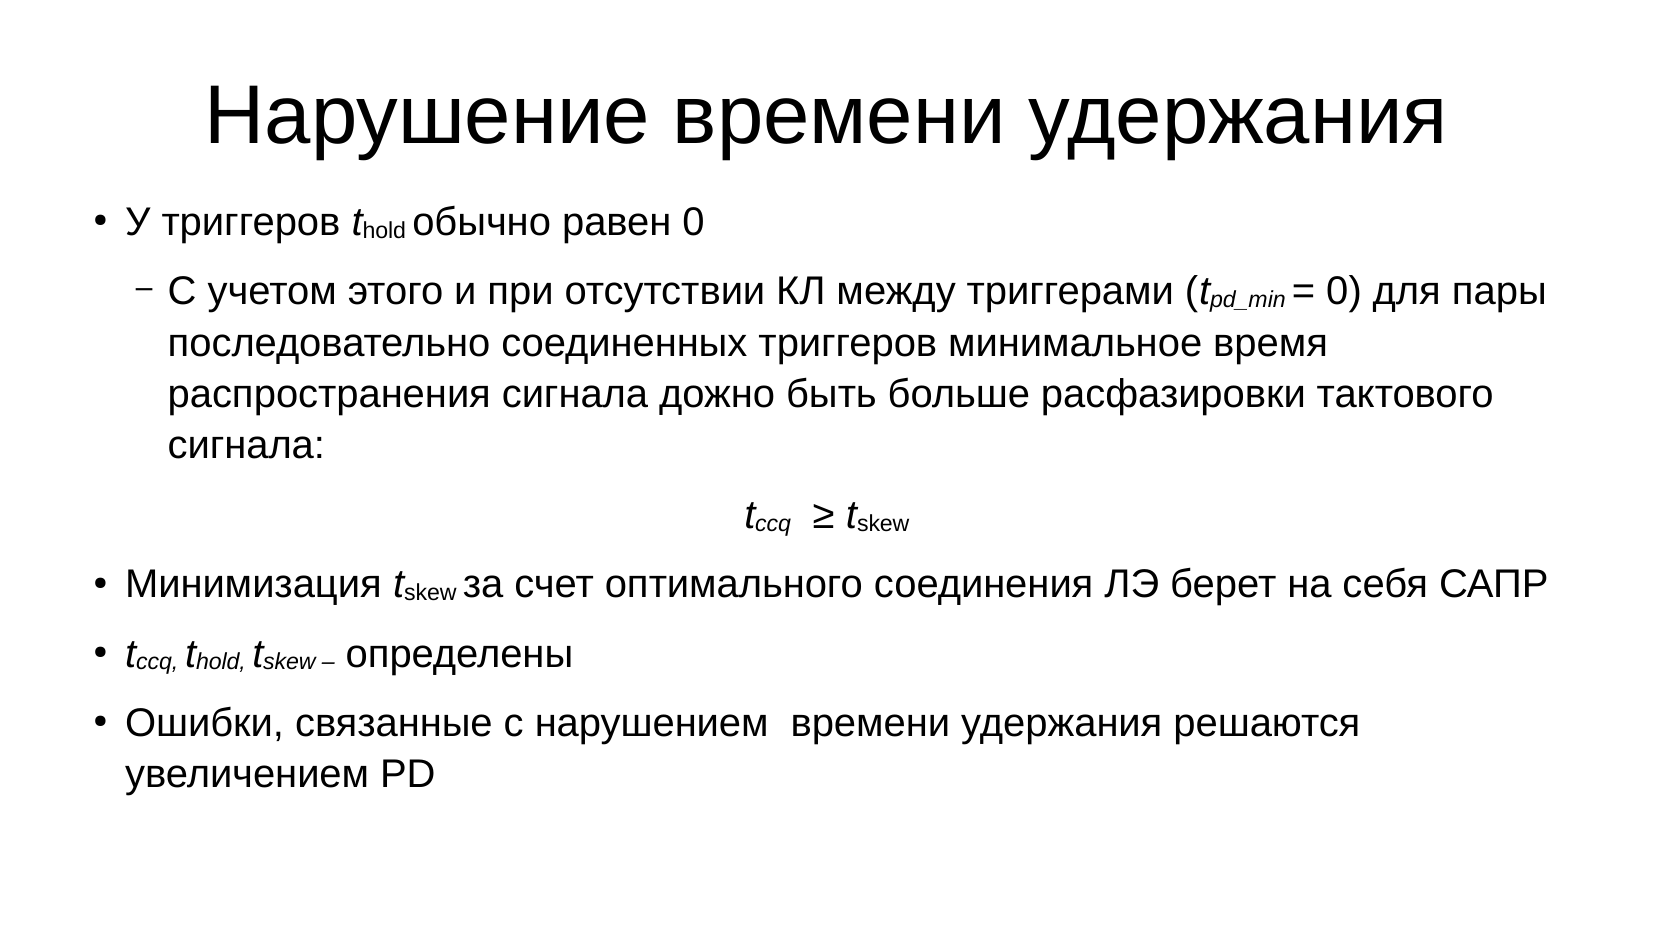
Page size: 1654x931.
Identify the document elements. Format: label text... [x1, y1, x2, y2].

title Нарушение времени удержания [82, 37, 1571, 192]
list У триггеров thold обычно равен 0 С учетом этого и при отсутствии КЛ между триггерами (tpd_min = 0) для пары последовательно соединенных триггеров минимальное время распространения сигнала дожно быть больше расфазировки тактового сигнала: tсcq ≥ tskew Минимизация tskew за счет оптимального соединения ЛЭ берет на себя САПР tccq, thold, tskew – определены Ошибки, связанные с нарушением времени удержания решаются увеличением PD [82, 192, 1571, 841]
